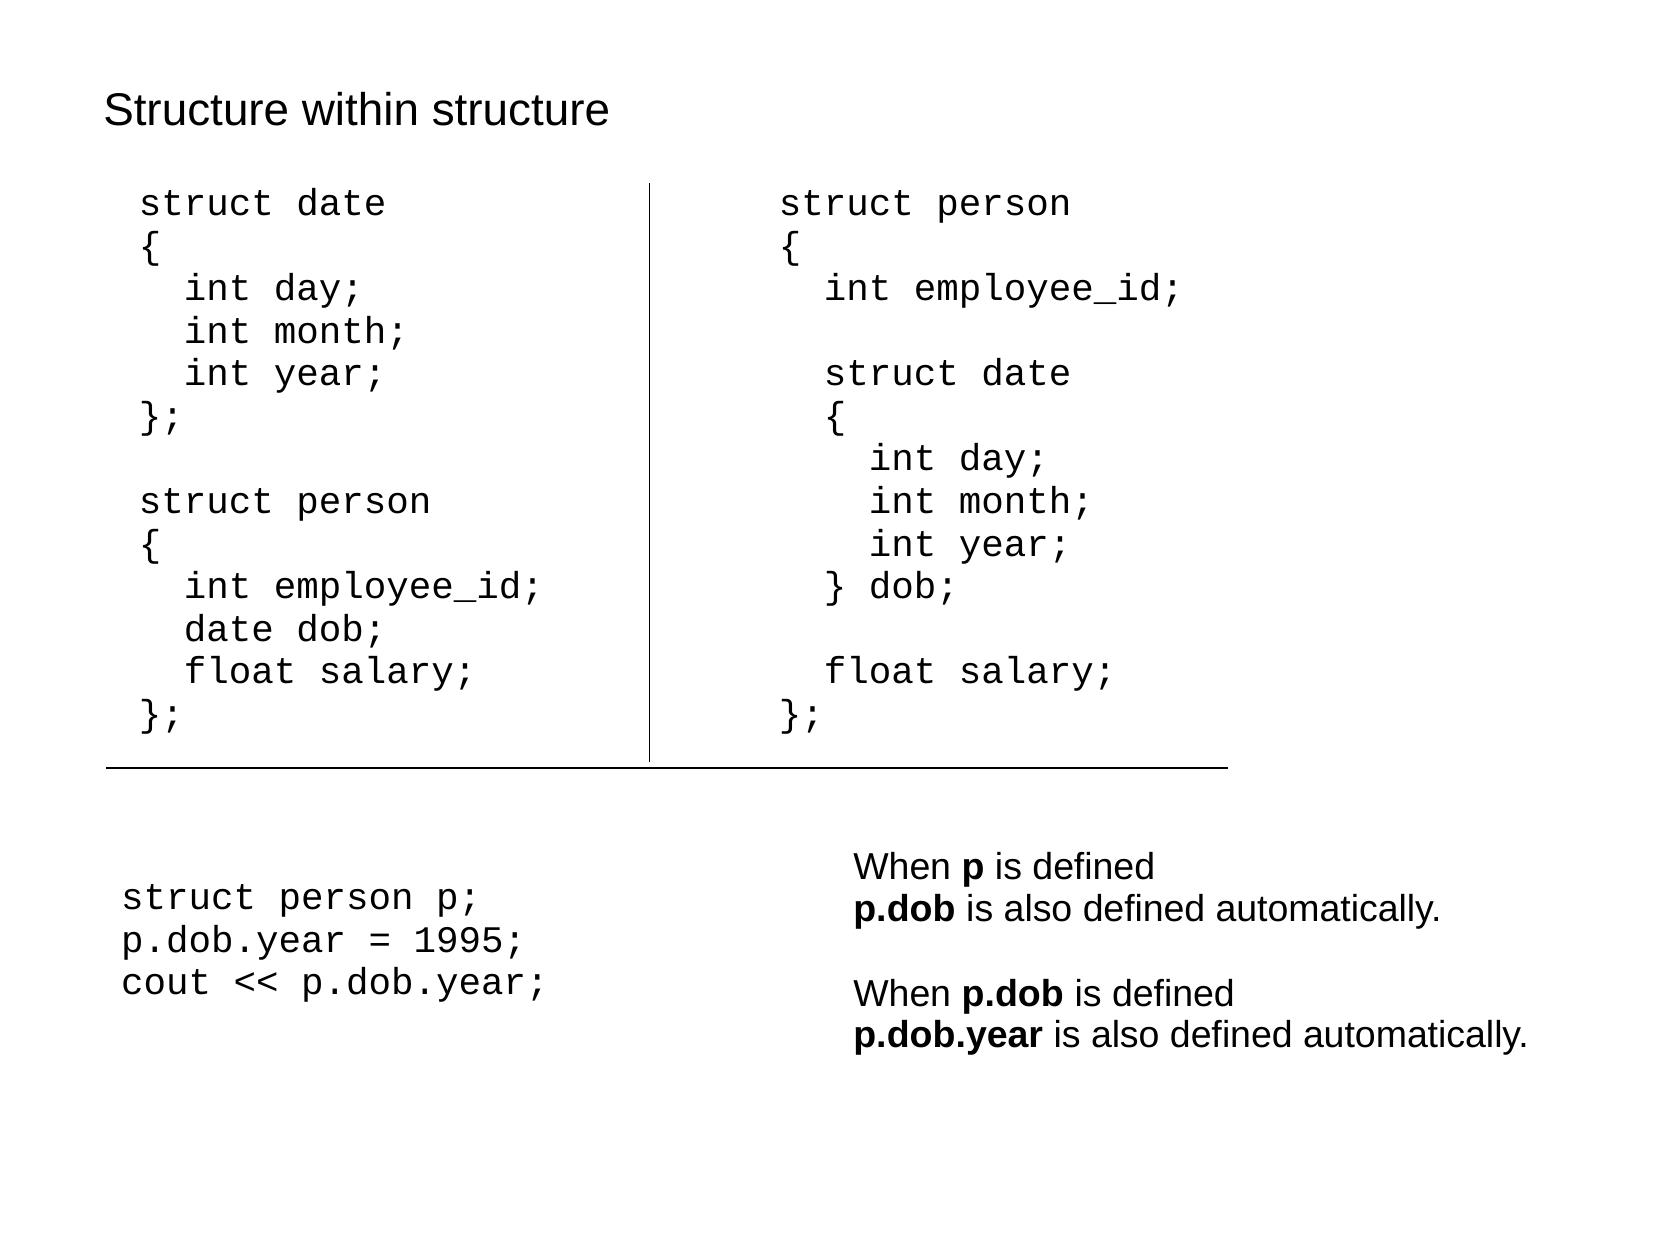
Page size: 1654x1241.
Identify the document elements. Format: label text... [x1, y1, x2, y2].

text_box struct date { int day; int month; int year; }; struct person { int employee_id; date dob; float salary; }; [124, 177, 559, 748]
text_box struct person { int employee_id; struct date { int day; int month; int year; } dob; float salary; }; [764, 177, 1199, 748]
text_box struct person p; p.dob.year = 1995; cout << p.dob.year; [106, 871, 827, 1015]
text_box When p is defined p.dob is also defined automatically. When p.dob is defined p.dob.year is also defined automatically. [838, 838, 1544, 1064]
text_box Structure within structure [88, 76, 626, 143]
